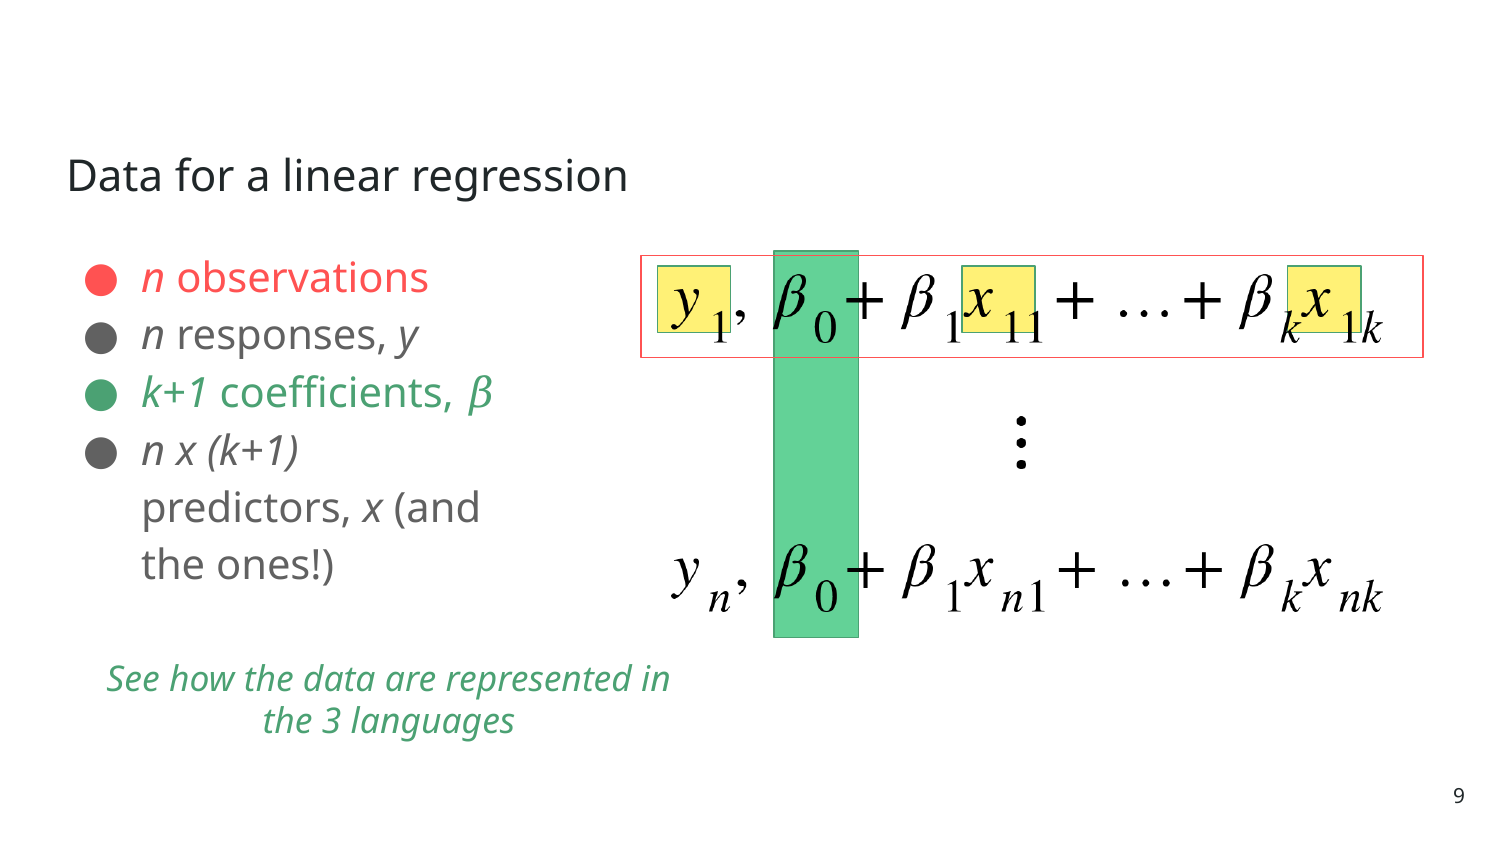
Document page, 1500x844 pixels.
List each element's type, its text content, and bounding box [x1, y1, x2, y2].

picture [993, 416, 1062, 470]
text_box [774, 343, 859, 357]
text_box See how the data are represented in the 3 languages [84, 641, 694, 757]
title Data for a linear regression [51, 91, 645, 216]
slide_number <number> [1389, 764, 1480, 830]
picture [671, 544, 1384, 612]
text_box [961, 265, 1036, 274]
picture [671, 274, 1384, 343]
text_box [774, 250, 859, 255]
text_box [774, 612, 859, 638]
text_box [774, 358, 859, 544]
text_box [774, 256, 859, 274]
list n observations n responses, y k+1 coefficients, 𝛽 n x (k+1) predictors, x (and the ones!) [51, 227, 512, 750]
text_box [1287, 265, 1361, 274]
text_box [657, 265, 731, 333]
